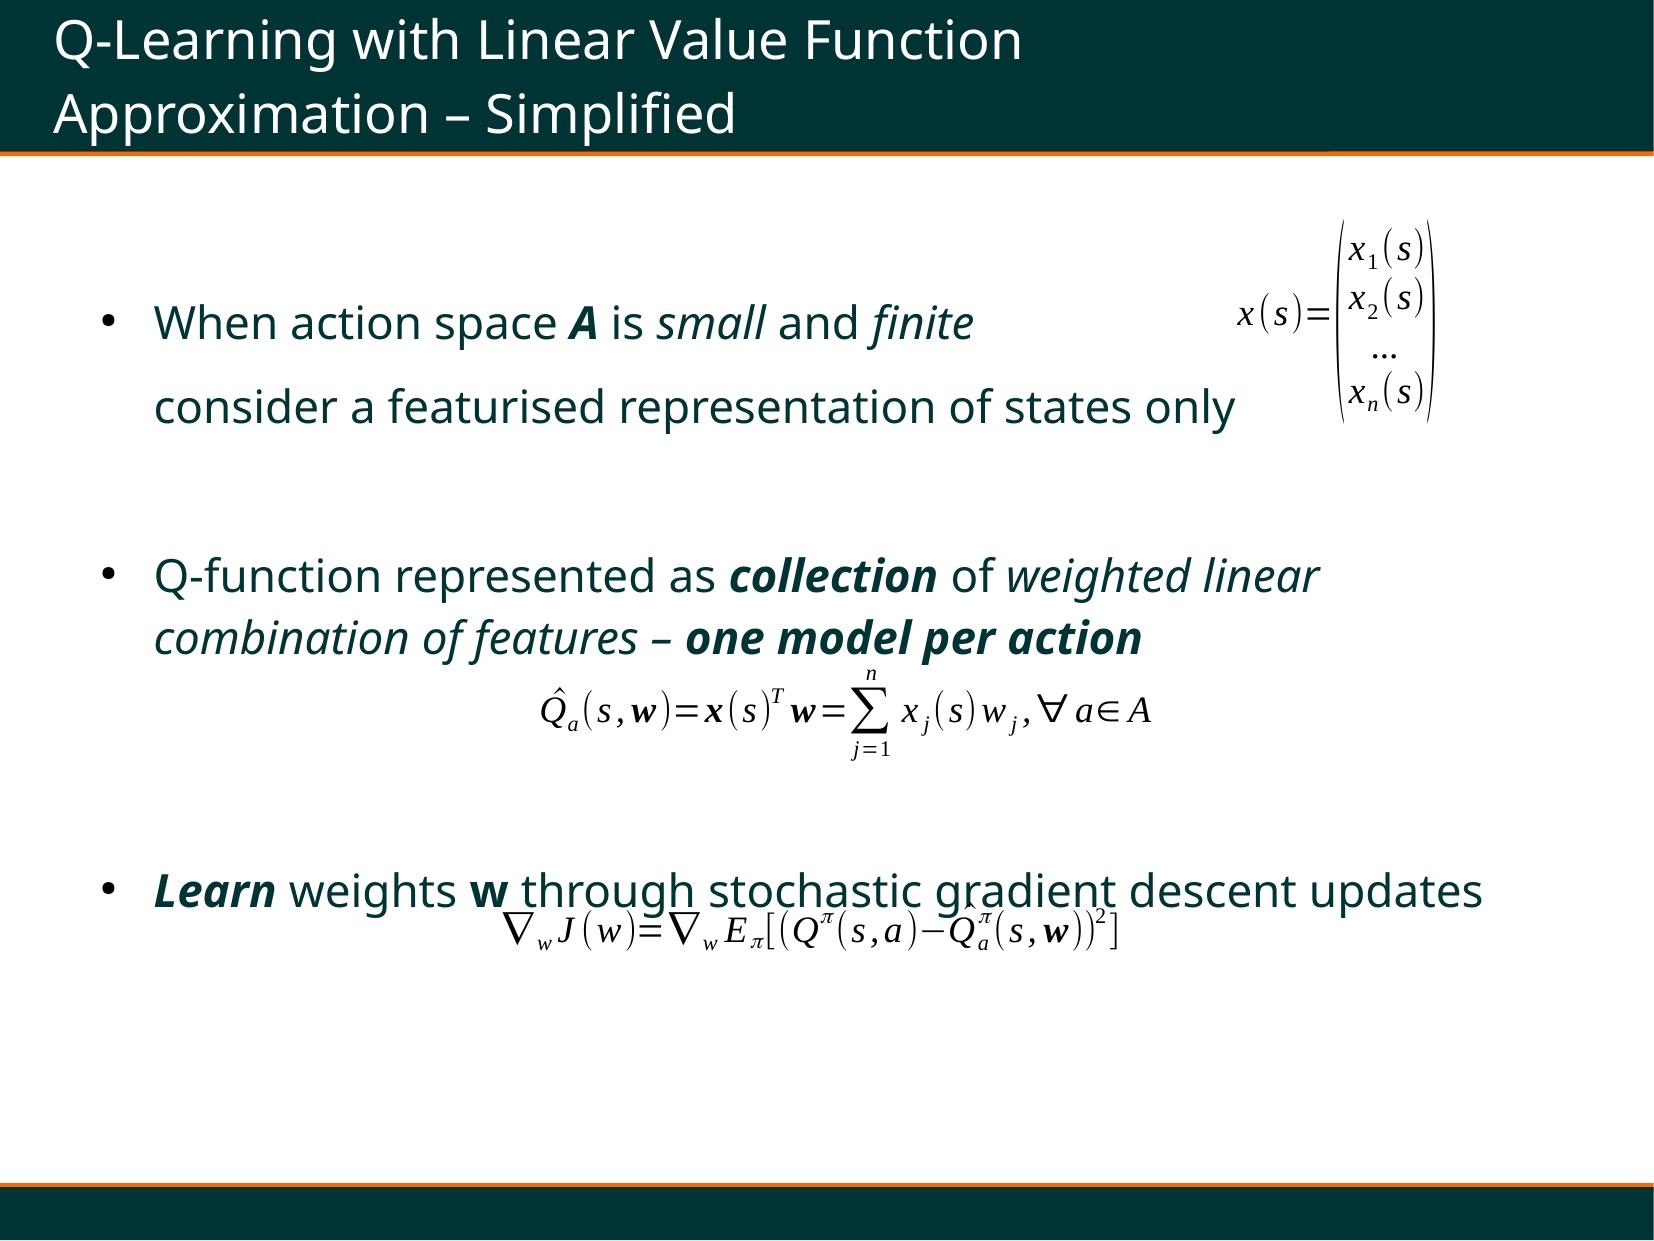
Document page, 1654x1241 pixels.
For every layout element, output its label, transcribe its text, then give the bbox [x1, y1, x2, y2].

chart [533, 660, 1159, 761]
title Q-Learning with Linear Value Function Approximation – Simplified [0, 0, 1329, 152]
chart [1230, 216, 1445, 426]
list When action space A is small and finite consider a featurised representation of states only Q-function represented as collection of weighted linear combination of features – one model per action Learn weights w through stochastic gradient descent updates [82, 290, 1571, 1010]
chart [495, 900, 1126, 956]
